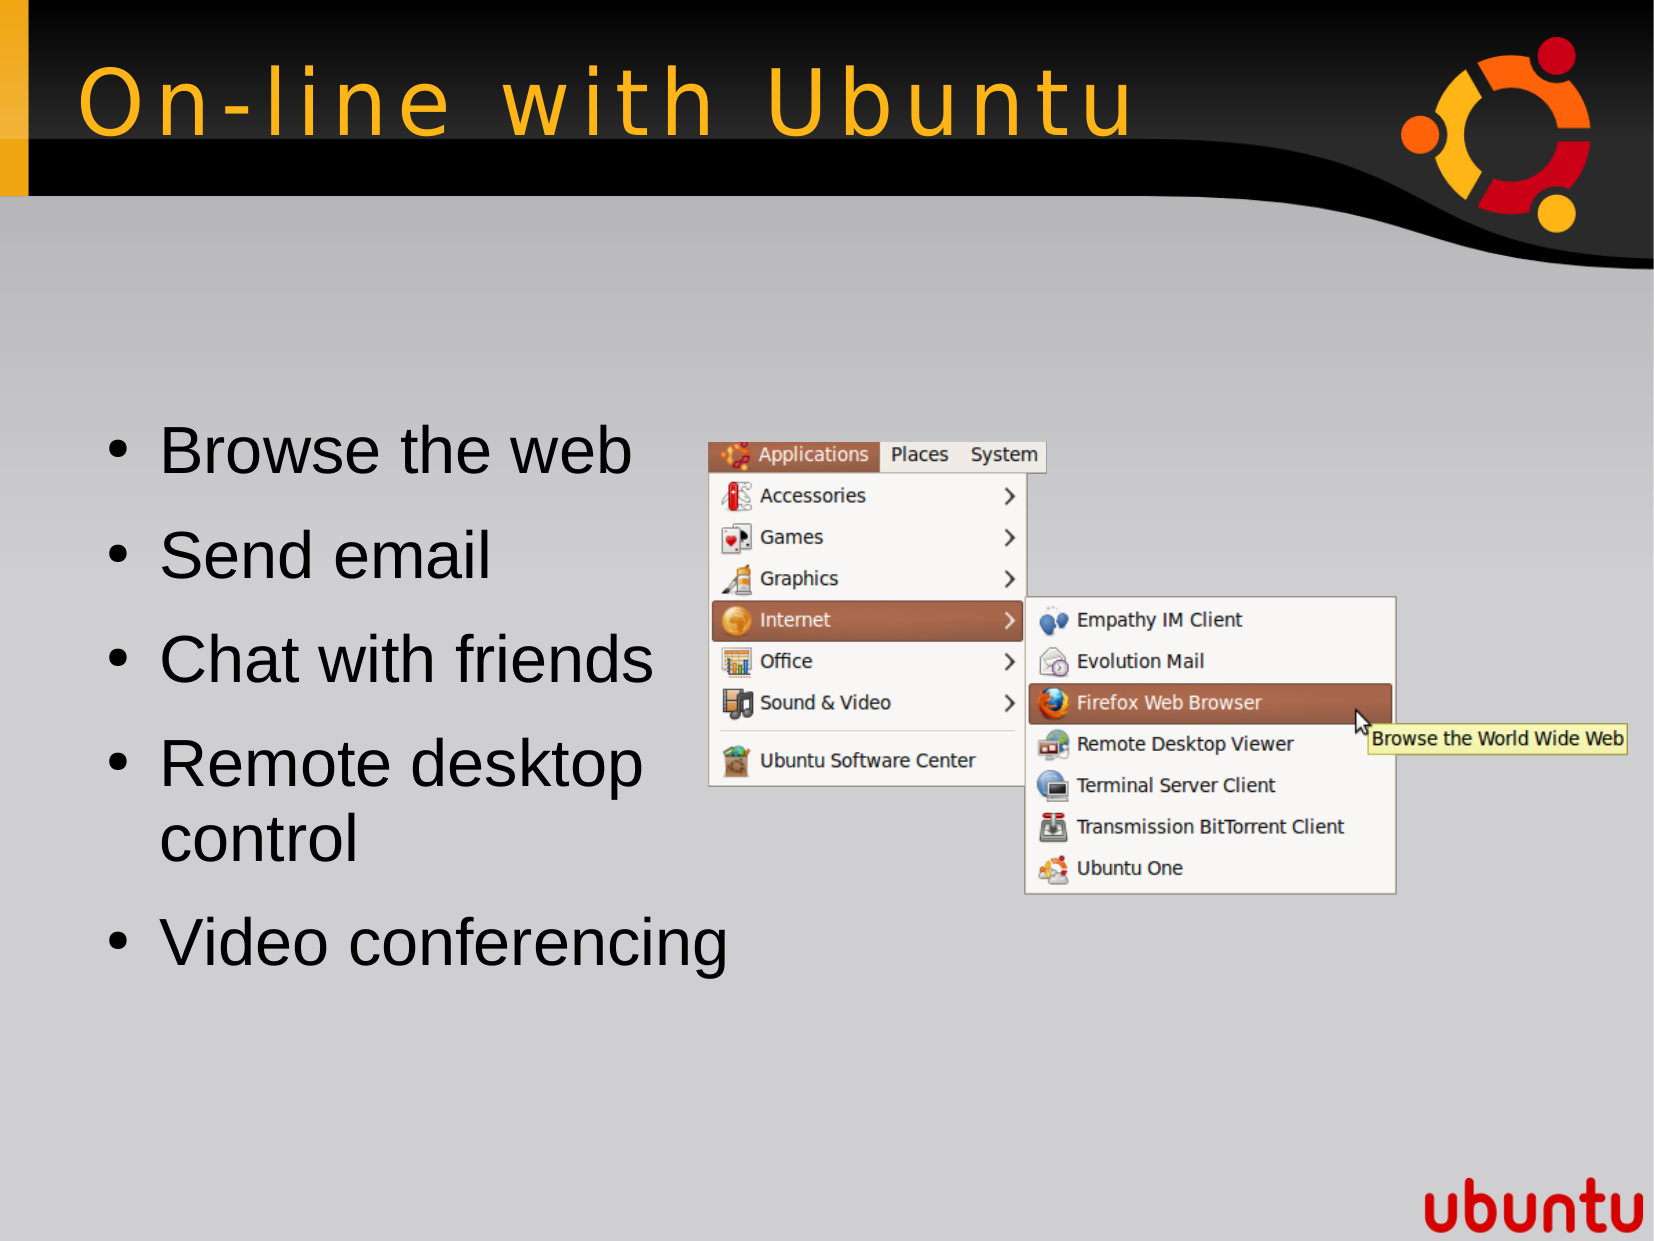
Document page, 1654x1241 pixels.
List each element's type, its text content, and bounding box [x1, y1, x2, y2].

picture [0, 0, 1654, 1241]
title On-line with Ubuntu [76, 0, 1300, 207]
list Browse the web Send email Chat with friends Remote desktop control Video conferencing [88, 413, 739, 1152]
